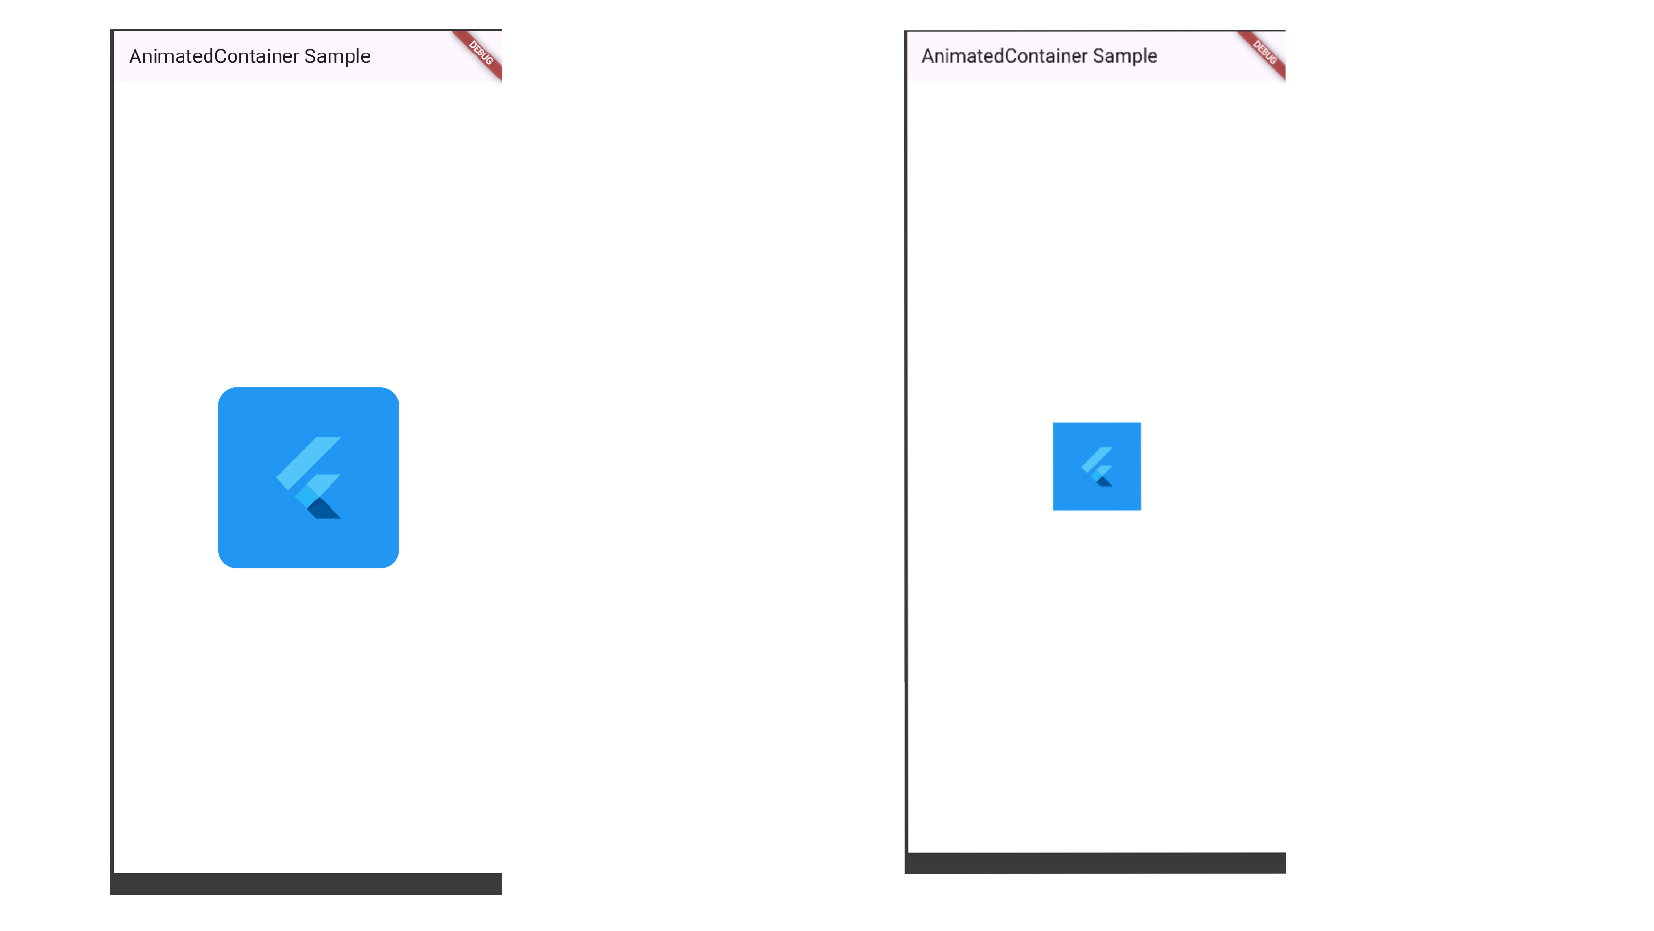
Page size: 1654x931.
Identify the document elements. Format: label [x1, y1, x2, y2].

picture [903, 29, 1286, 874]
picture [110, 29, 502, 895]
